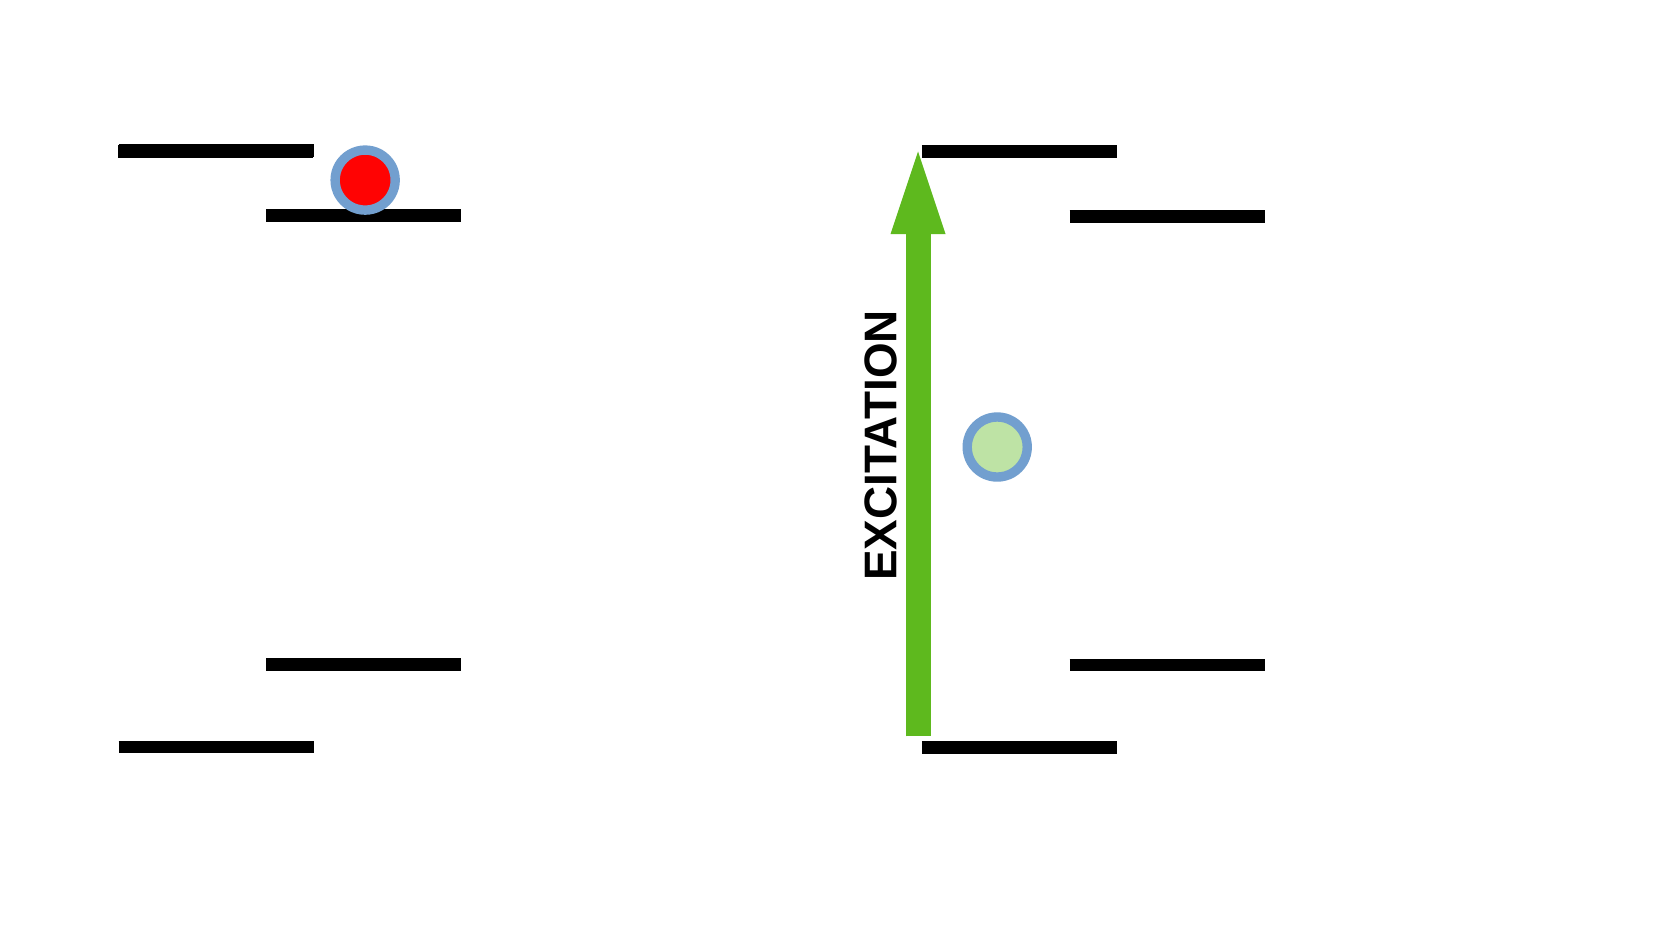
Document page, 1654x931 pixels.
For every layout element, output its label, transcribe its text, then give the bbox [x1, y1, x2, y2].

text_box [335, 150, 396, 211]
text_box EXCITATION [847, 190, 914, 701]
text_box [967, 416, 1028, 478]
